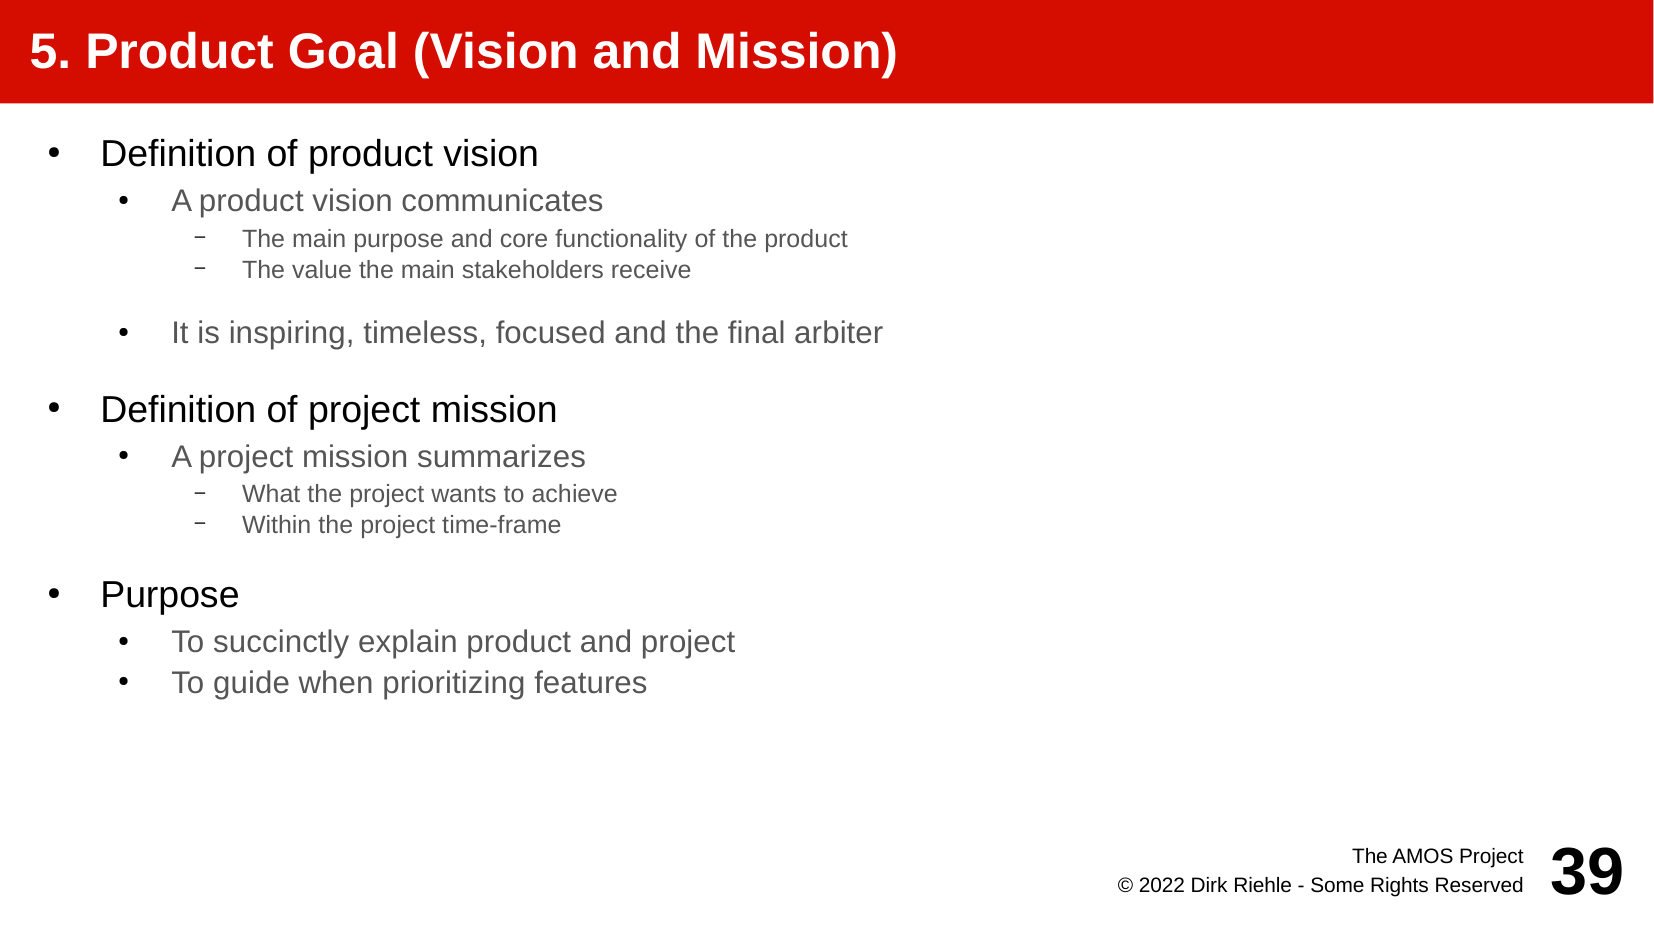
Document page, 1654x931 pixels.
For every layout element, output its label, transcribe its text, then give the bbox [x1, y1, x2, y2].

title 5. Product Goal (Vision and Mission) [0, 0, 1654, 104]
list Definition of product vision A product vision communicates The main purpose and core functionality of the product The value the main stakeholders receive It is inspiring, timeless, focused and the final arbiter Definition of project mission A project mission summarizes What the project wants to achieve Within the project time-frame Purpose To succinctly explain product and project To guide when prioritizing features [29, 132, 1625, 813]
